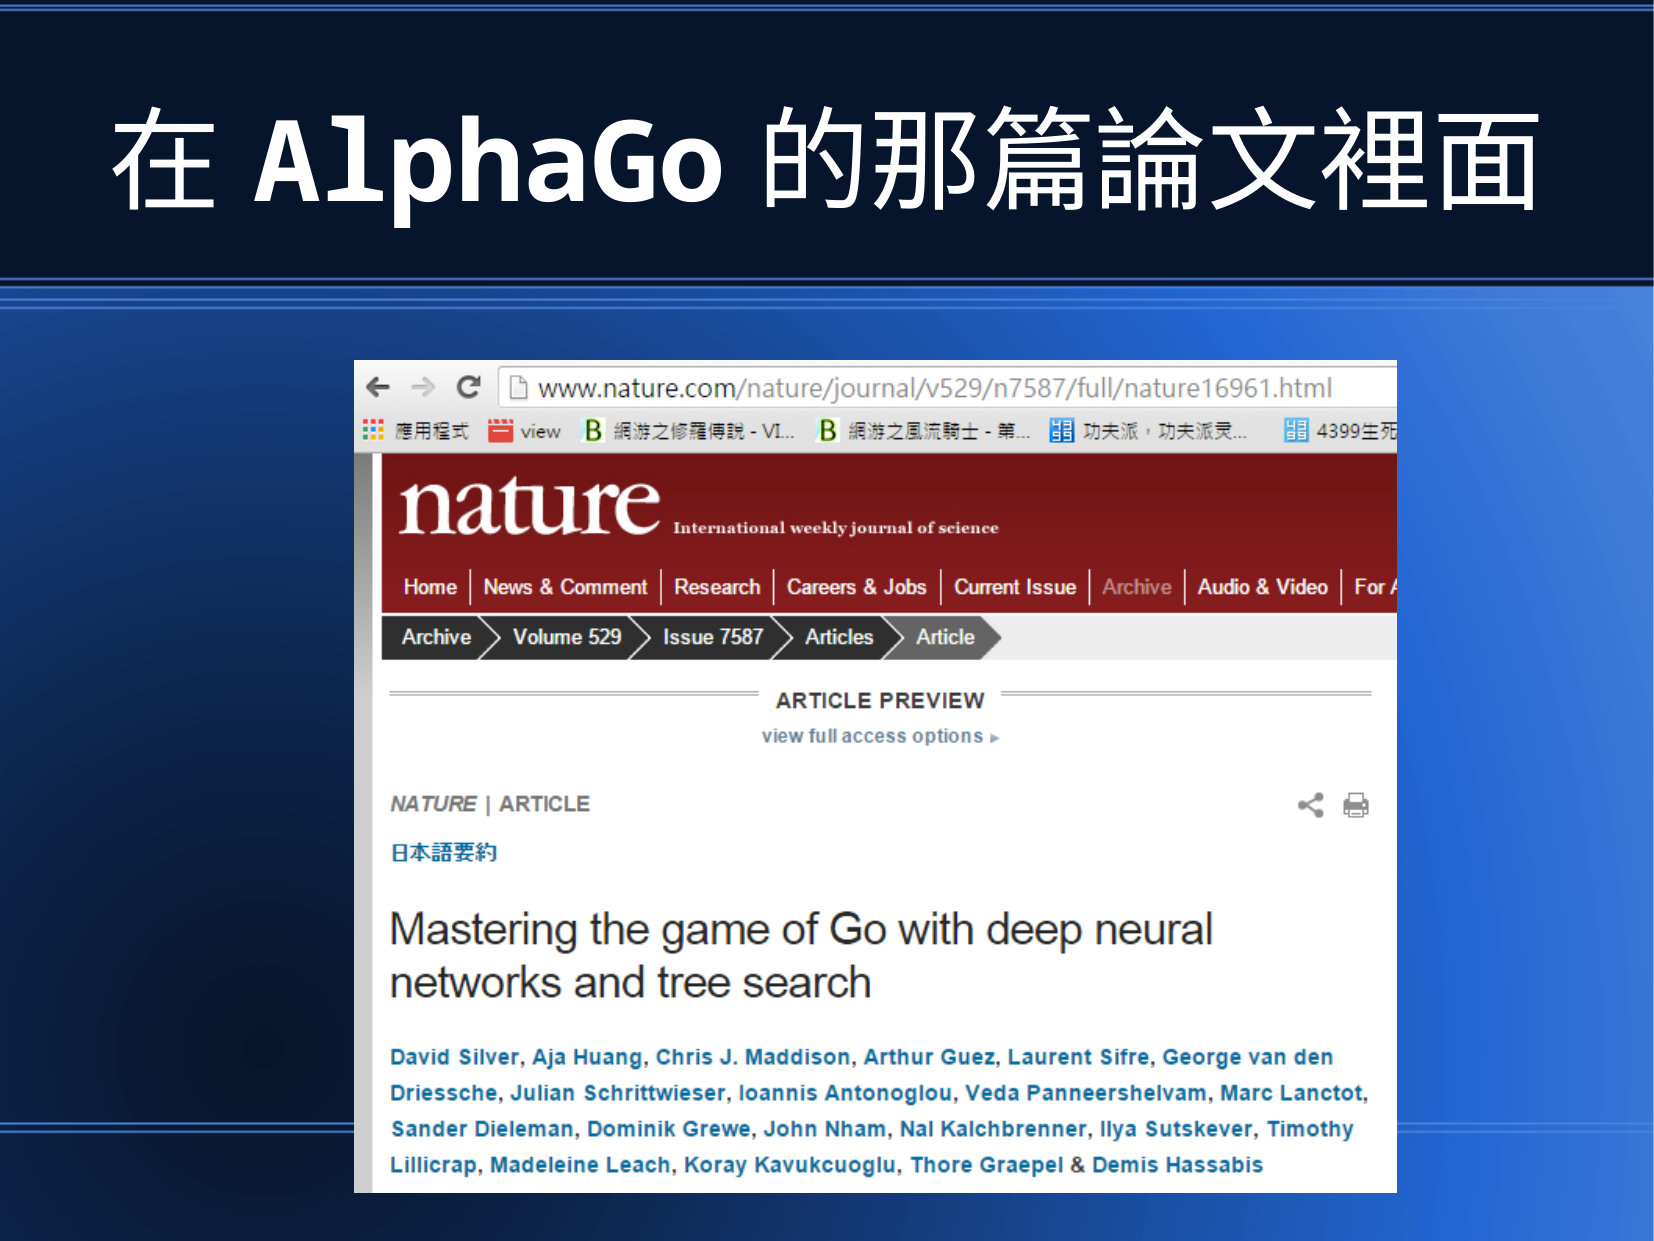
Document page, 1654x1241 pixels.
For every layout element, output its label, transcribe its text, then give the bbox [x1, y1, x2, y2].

picture [0, 0, 1654, 1241]
title 在AlphaGo的那篇論文裡面 [82, 49, 1571, 257]
